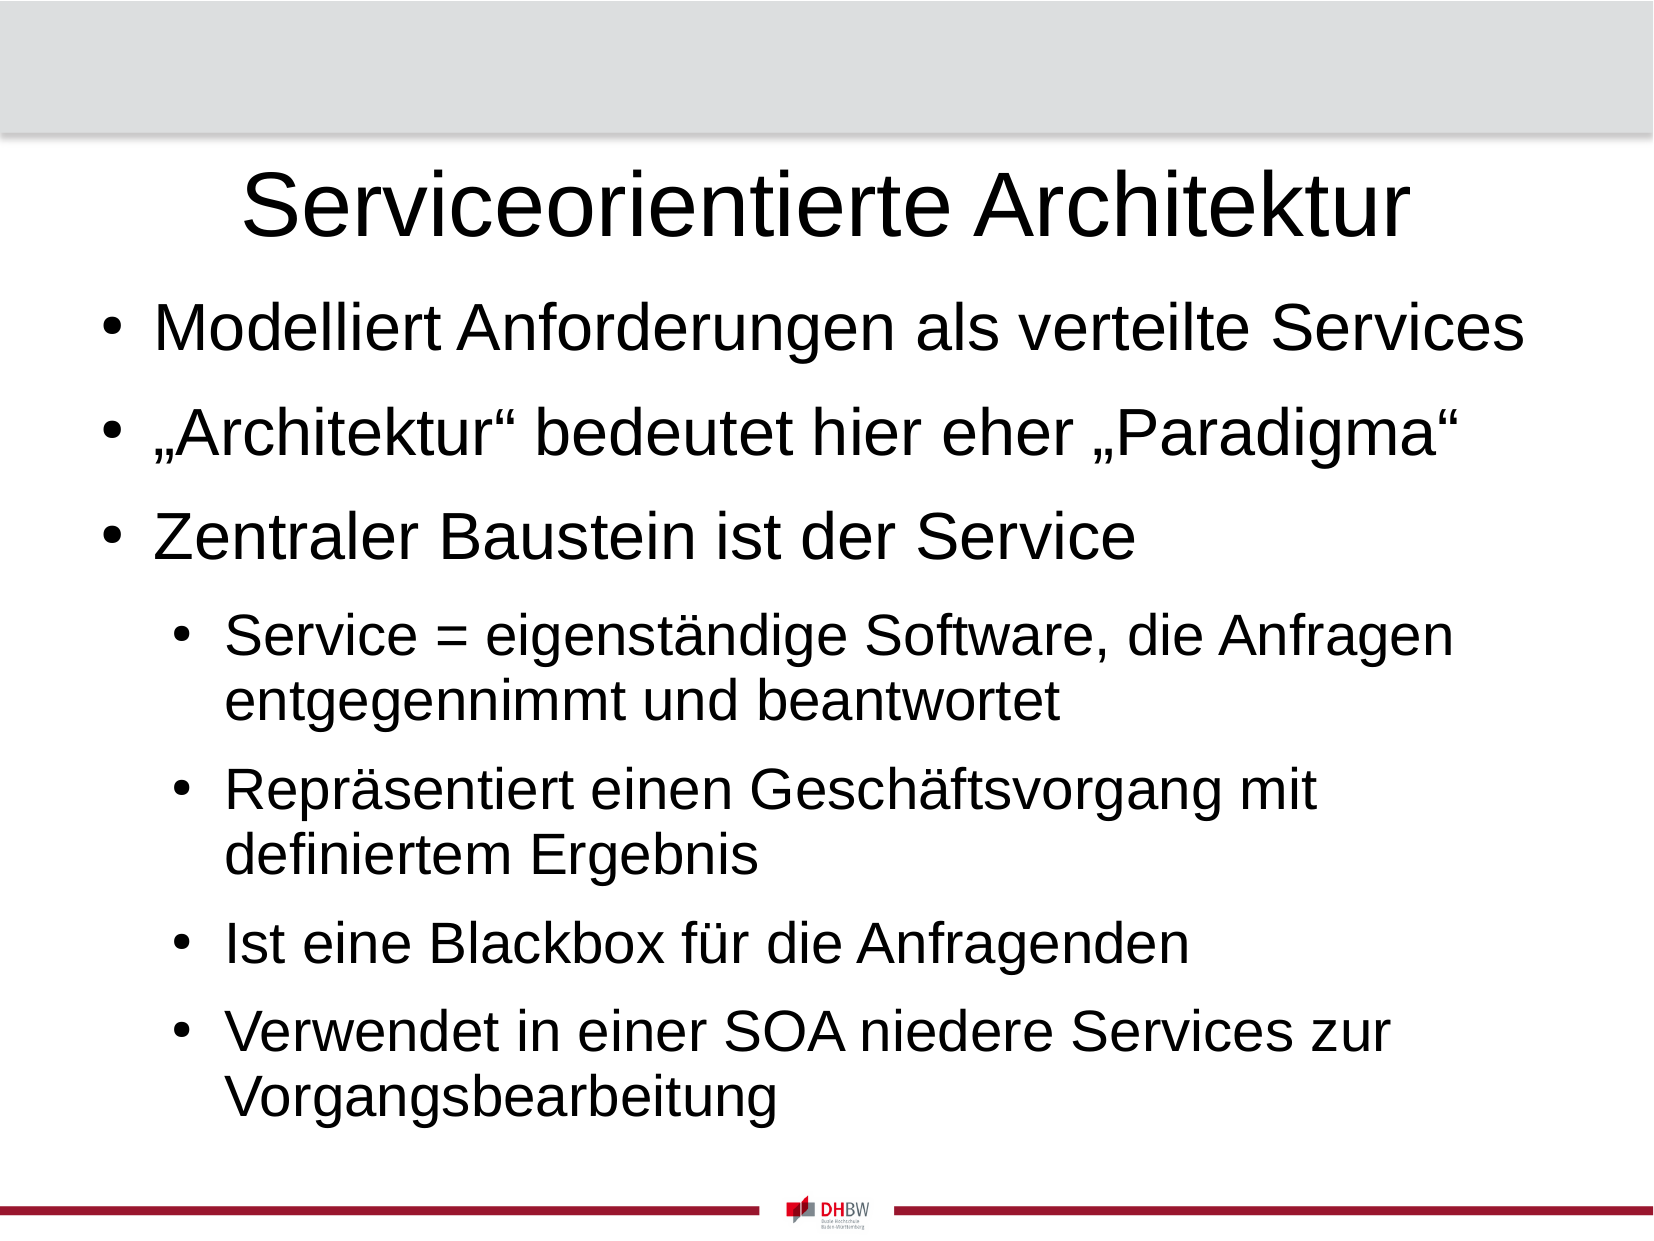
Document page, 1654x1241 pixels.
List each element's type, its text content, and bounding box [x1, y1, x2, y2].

picture [0, 1, 1654, 1237]
title Serviceorientierte Architektur [82, 147, 1571, 257]
list Modelliert Anforderungen als verteilte Services „Architektur“ bedeutet hier eher „Paradigma“ Zentraler Baustein ist der Service Service = eigenständige Software, die Anfragen entgegennimmt und beantwortet Repräsentiert einen Geschäftsvorgang mit definiertem Ergebnis Ist eine Blackbox für die Anfragenden Verwendet in einer SOA niedere Services zur Vorgangsbearbeitung [82, 290, 1571, 1128]
